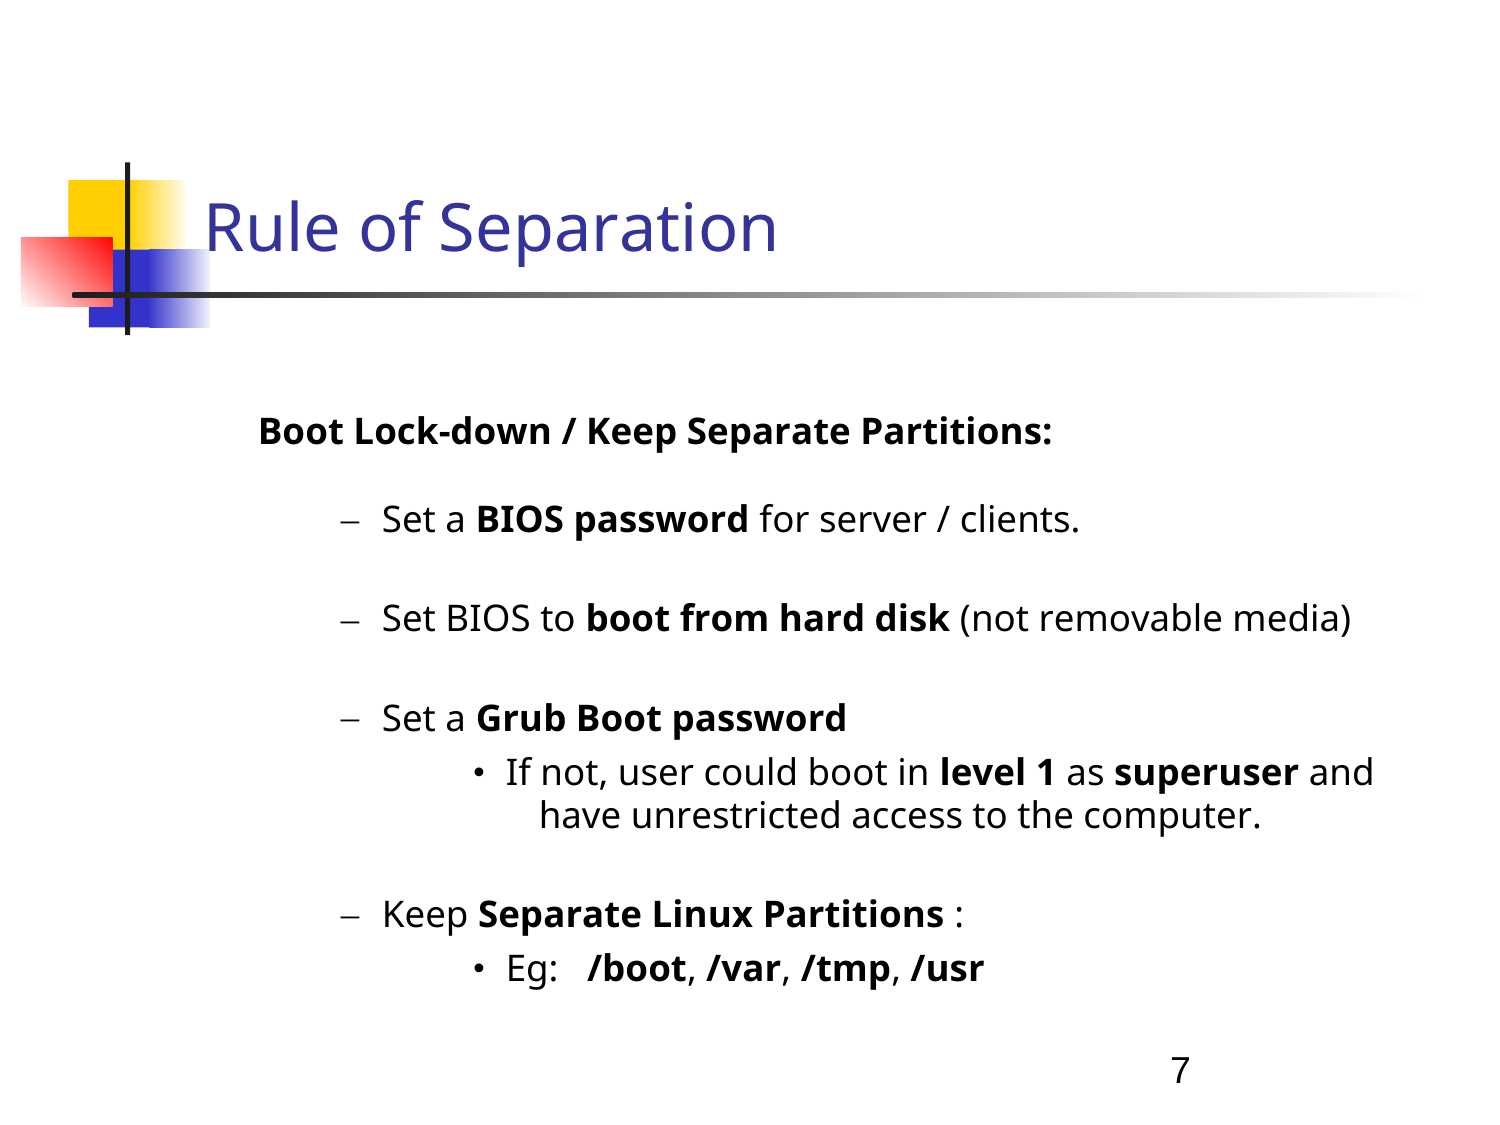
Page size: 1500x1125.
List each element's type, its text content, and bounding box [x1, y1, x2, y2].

title Rule of Separation [188, 35, 1468, 276]
list Boot Lock-down / Keep Separate Partitions: Set a BIOS password for server / clients. Set BIOS to boot from hard disk (not removable media) Set a Grub Boot password If not, user could boot in level 1 as superuser and have unrestricted access to the computer. Keep Separate Linux Partitions : Eg: /boot, /var, /tmp, /usr [193, 331, 1469, 1007]
